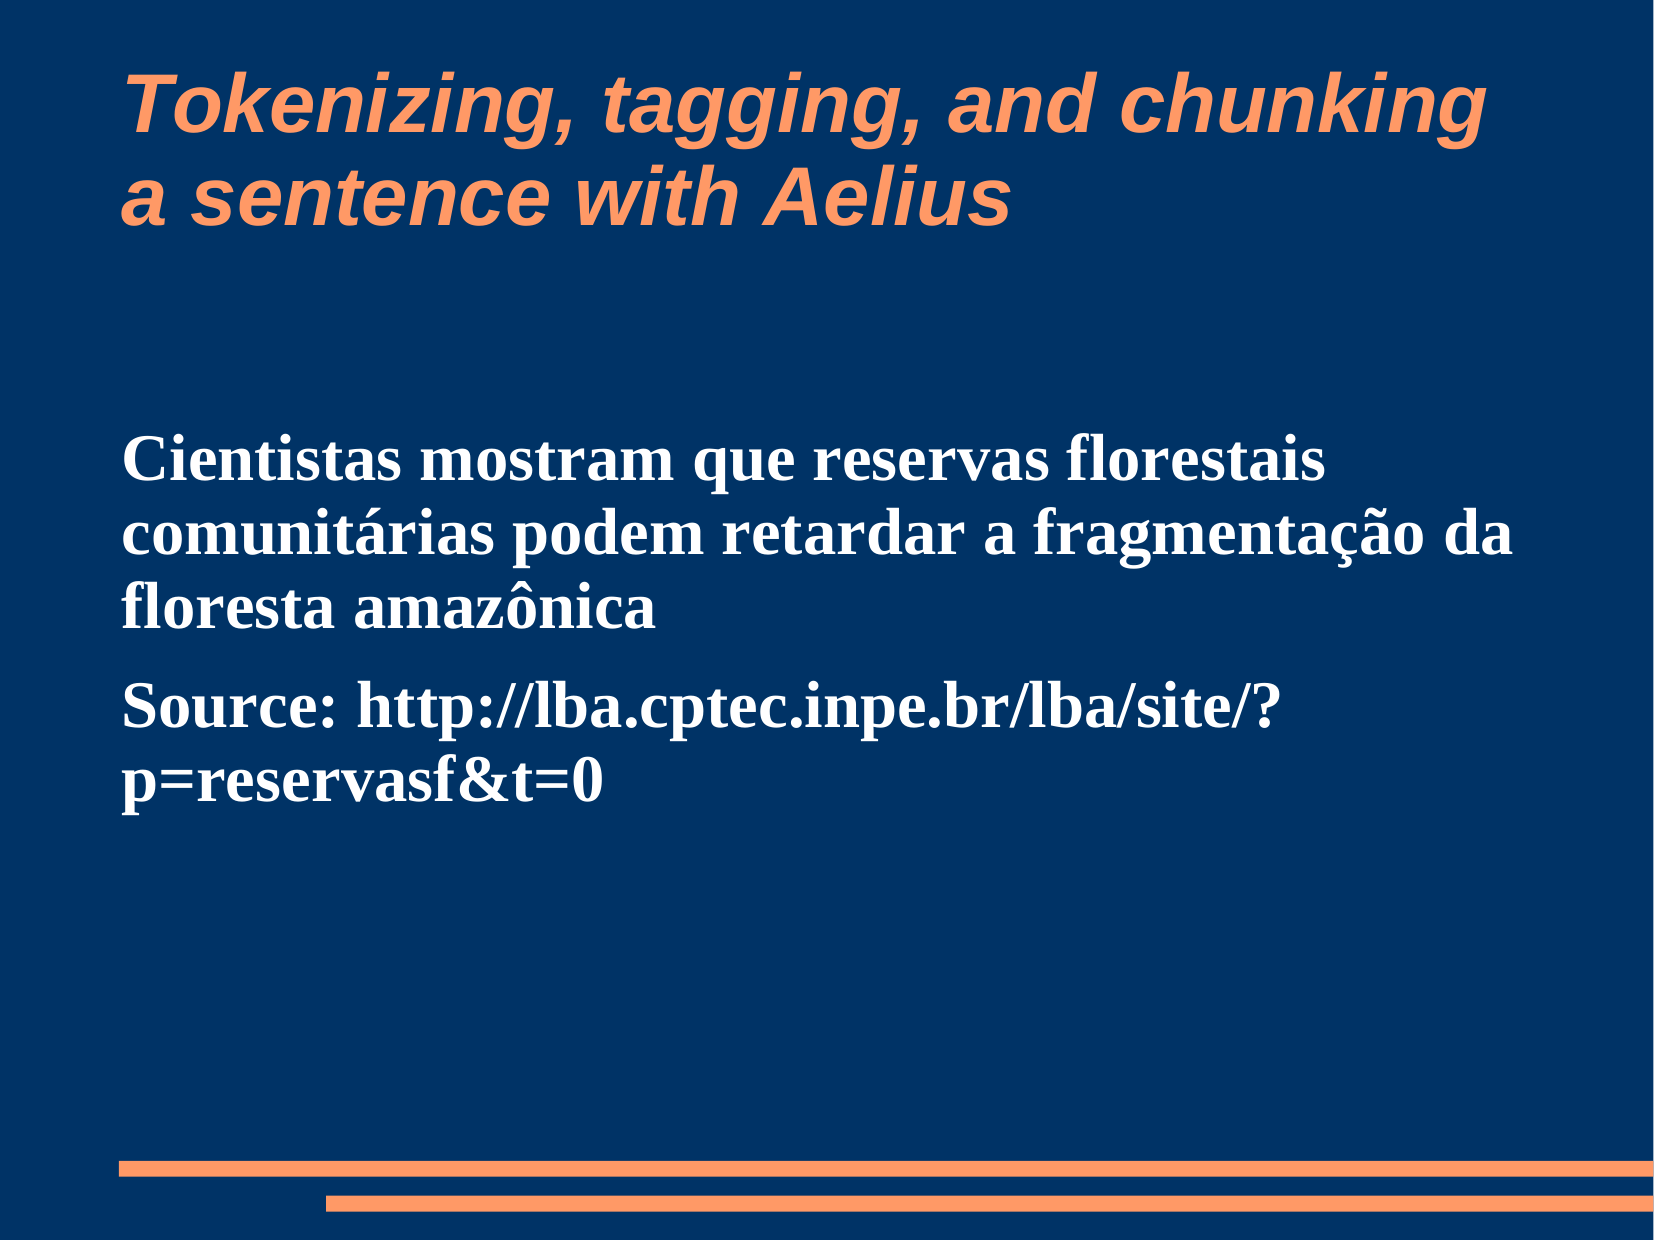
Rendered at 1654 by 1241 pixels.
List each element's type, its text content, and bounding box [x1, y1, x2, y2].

list Cientistas mostram que reservas florestais comunitárias podem retardar a fragmentação da floresta amazônica Source: http://lba.cptec.inpe.br/lba/site/?p=reservasf&t=0 [121, 322, 1561, 1132]
title Tokenizing, tagging, and chunking a sentence with Aelius [121, 46, 1534, 254]
